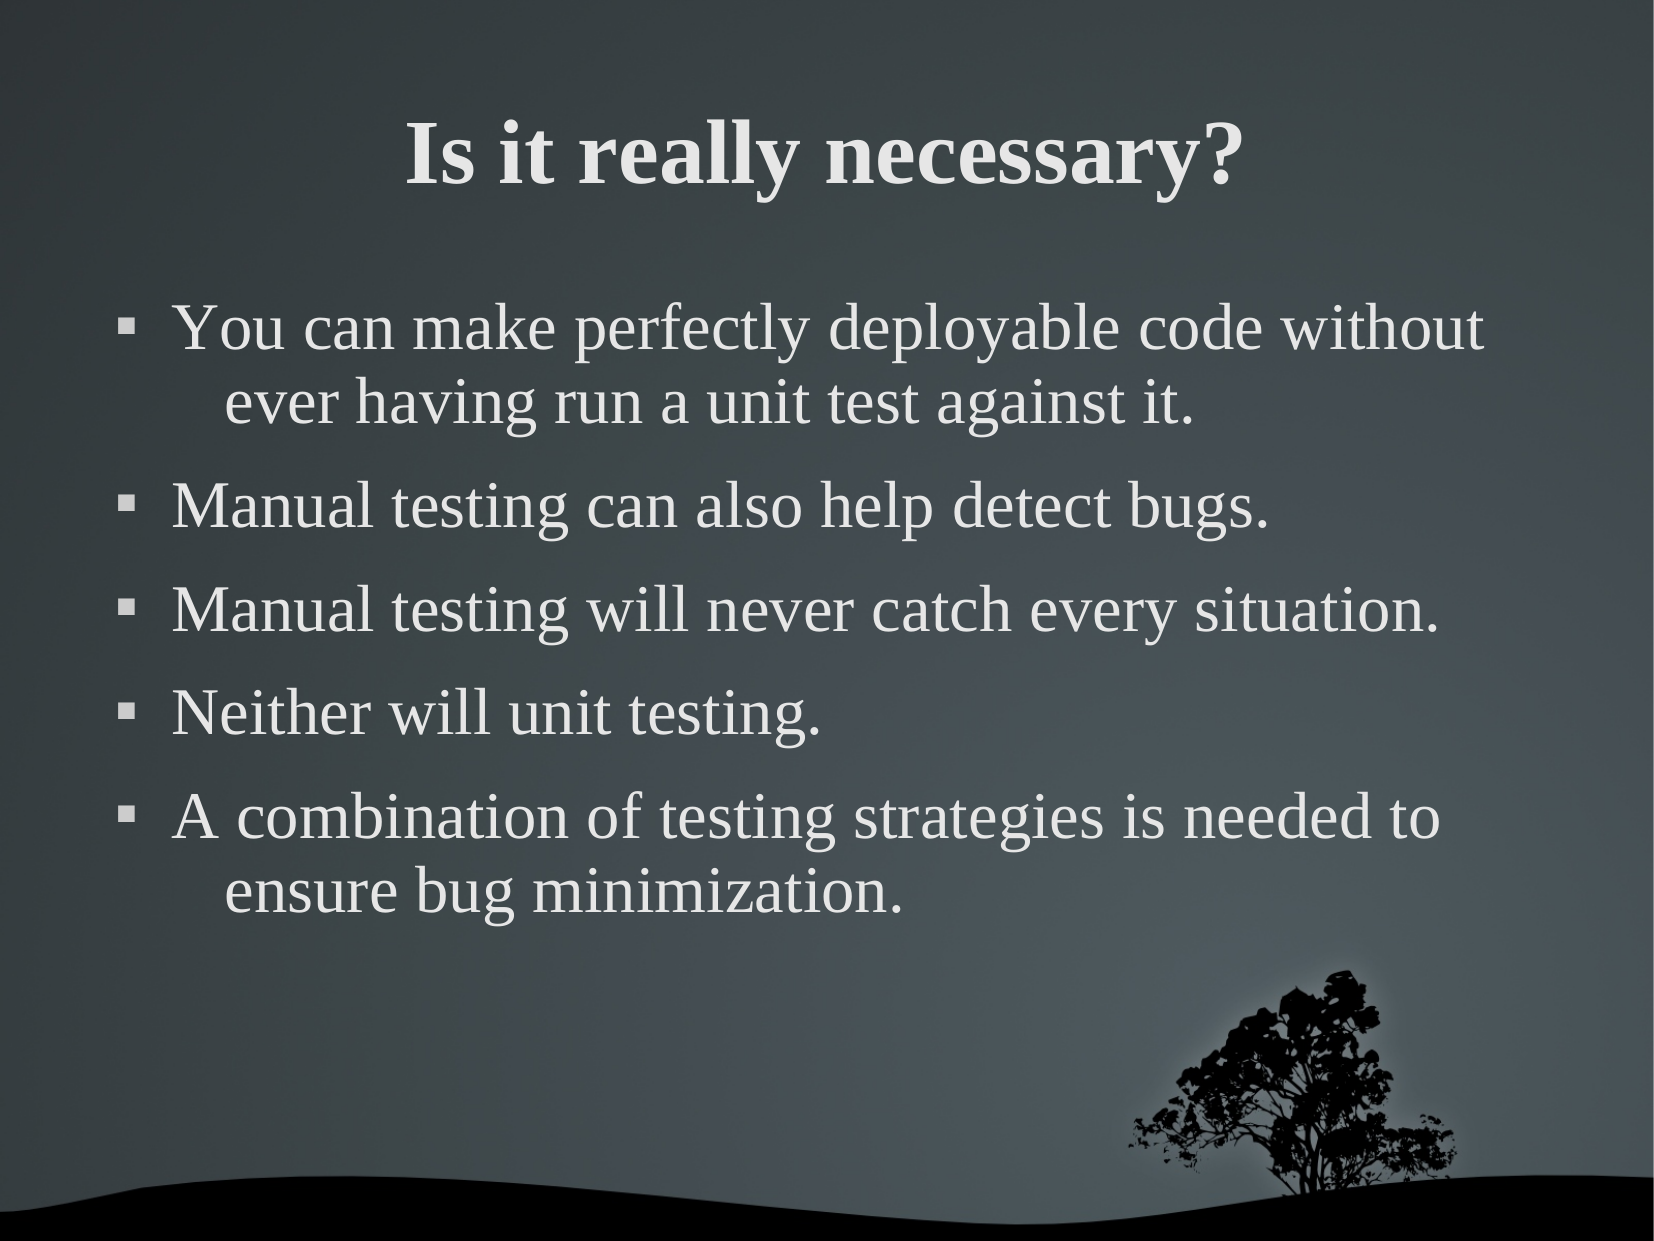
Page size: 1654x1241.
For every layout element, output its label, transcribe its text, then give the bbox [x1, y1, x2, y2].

title Is it really necessary? [82, 49, 1571, 257]
list You can make perfectly deployable code without ever having run a unit test against it. Manual testing can also help detect bugs. Manual testing will never catch every situation. Neither will unit testing. A combination of testing strategies is needed to ensure bug minimization. [82, 290, 1571, 1109]
picture [0, 0, 1654, 1241]
